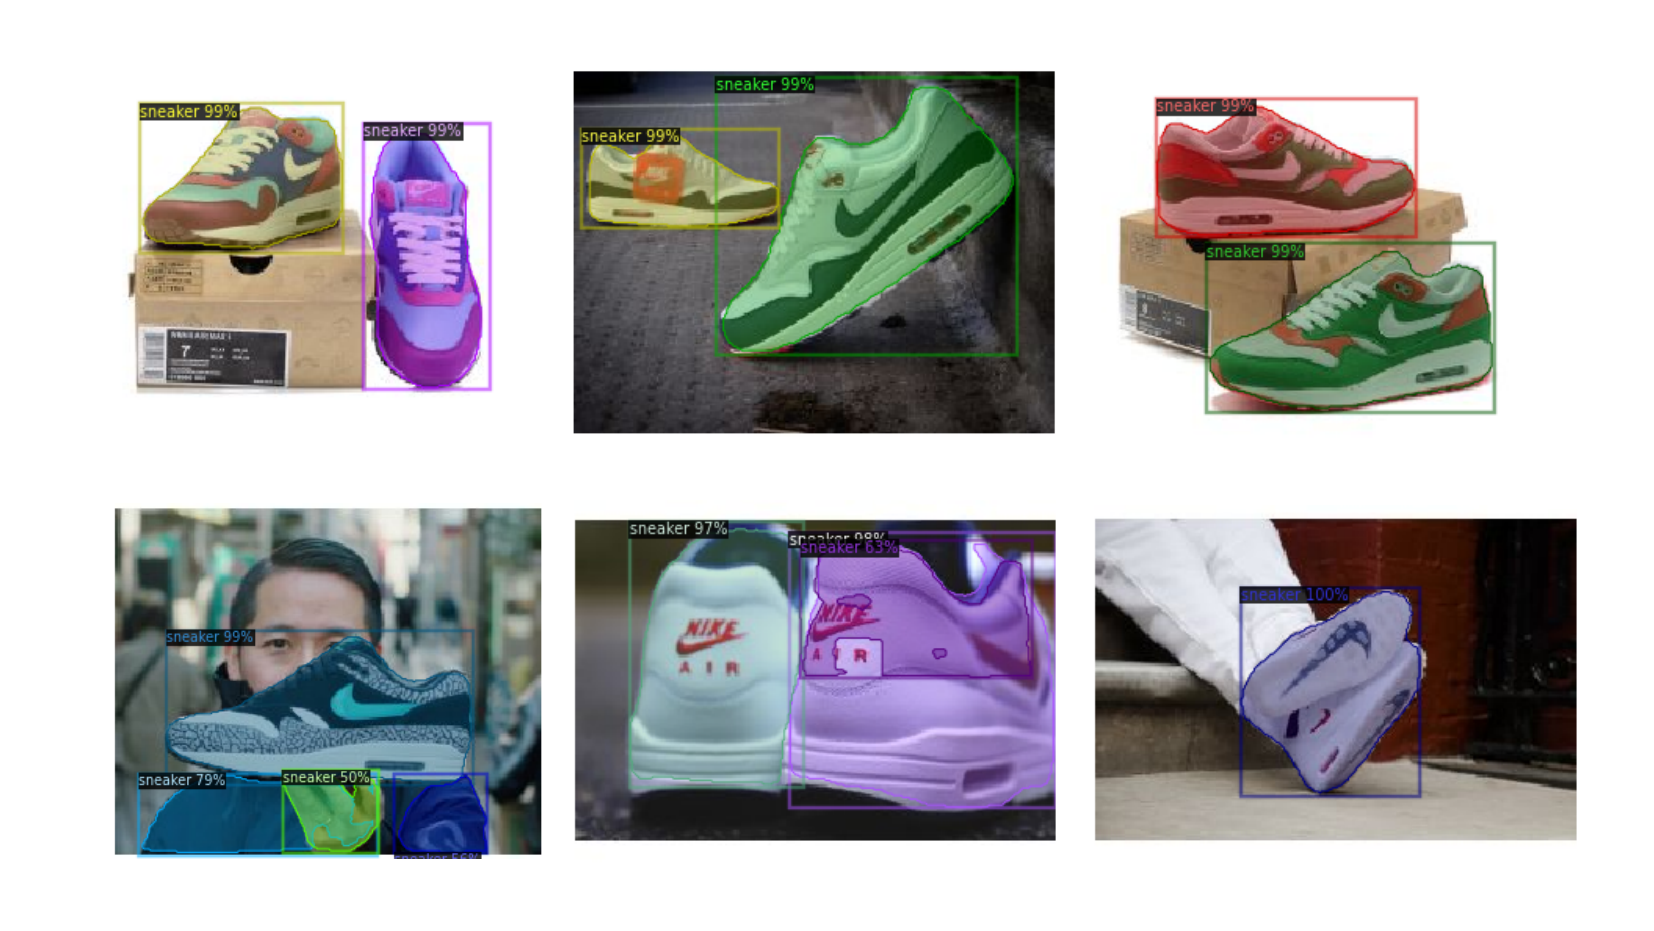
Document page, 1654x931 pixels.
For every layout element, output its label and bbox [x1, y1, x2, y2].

picture [111, 503, 547, 859]
picture [1080, 74, 1537, 441]
picture [90, 66, 542, 436]
picture [1086, 505, 1591, 850]
picture [555, 500, 1081, 870]
picture [563, 59, 1066, 443]
